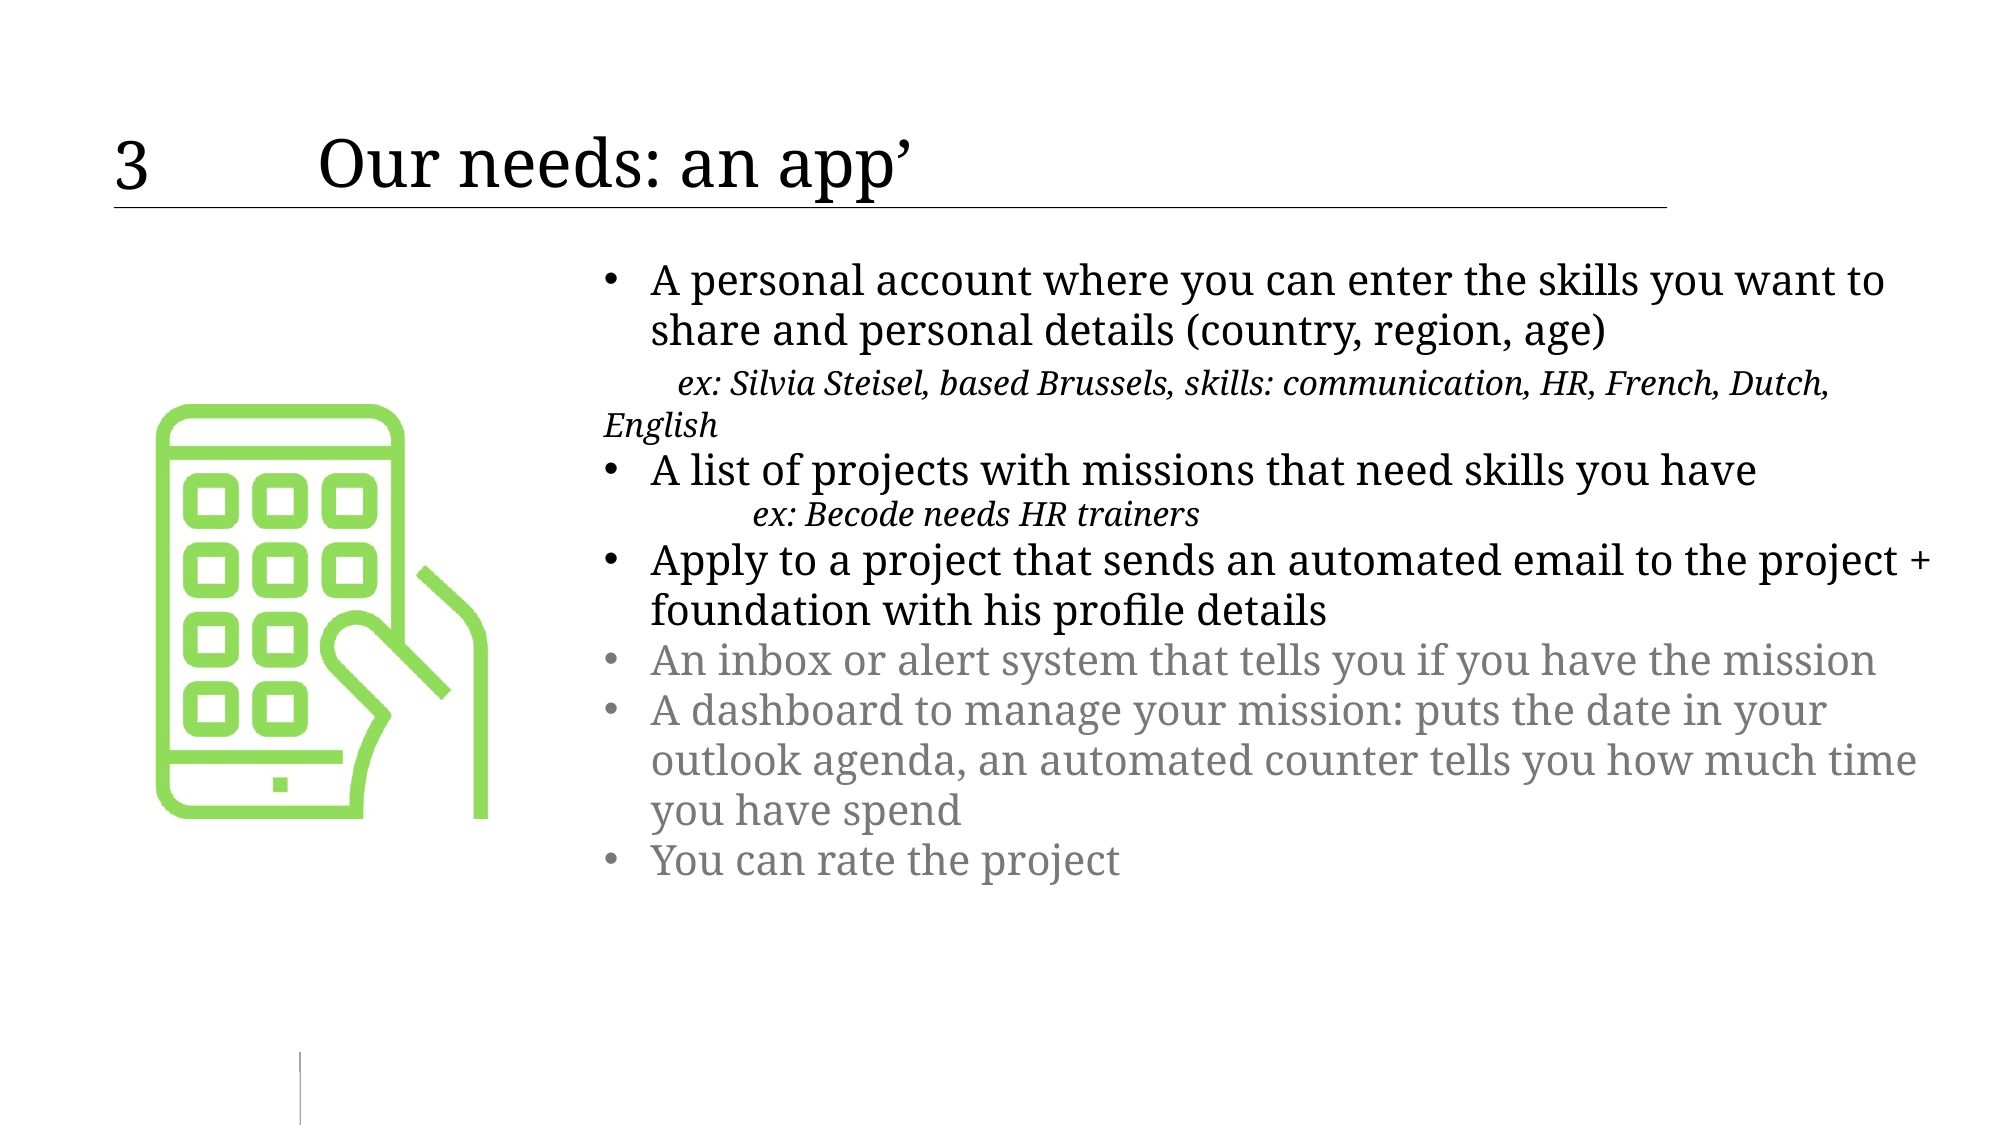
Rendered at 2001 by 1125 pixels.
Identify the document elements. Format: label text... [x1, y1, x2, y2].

list Our needs: an app’ [302, 116, 1666, 205]
text_box A personal account where you can enter the skills you want to share and personal details (country, region, age) ex: Silvia Steisel, based Brussels, skills: communication, HR, French, Dutch, English A list of projects with missions that need skills you have ex: Becode needs HR trainers Apply to a project that sends an automated email to the project + foundation with his profile details An inbox or alert system that tells you if you have the mission A dashboard to manage your mission: puts the date in your outlook agenda, an automated counter tells you how much time you have spend You can rate the project [589, 246, 1953, 942]
picture [114, 404, 529, 819]
list 3 [98, 119, 224, 208]
